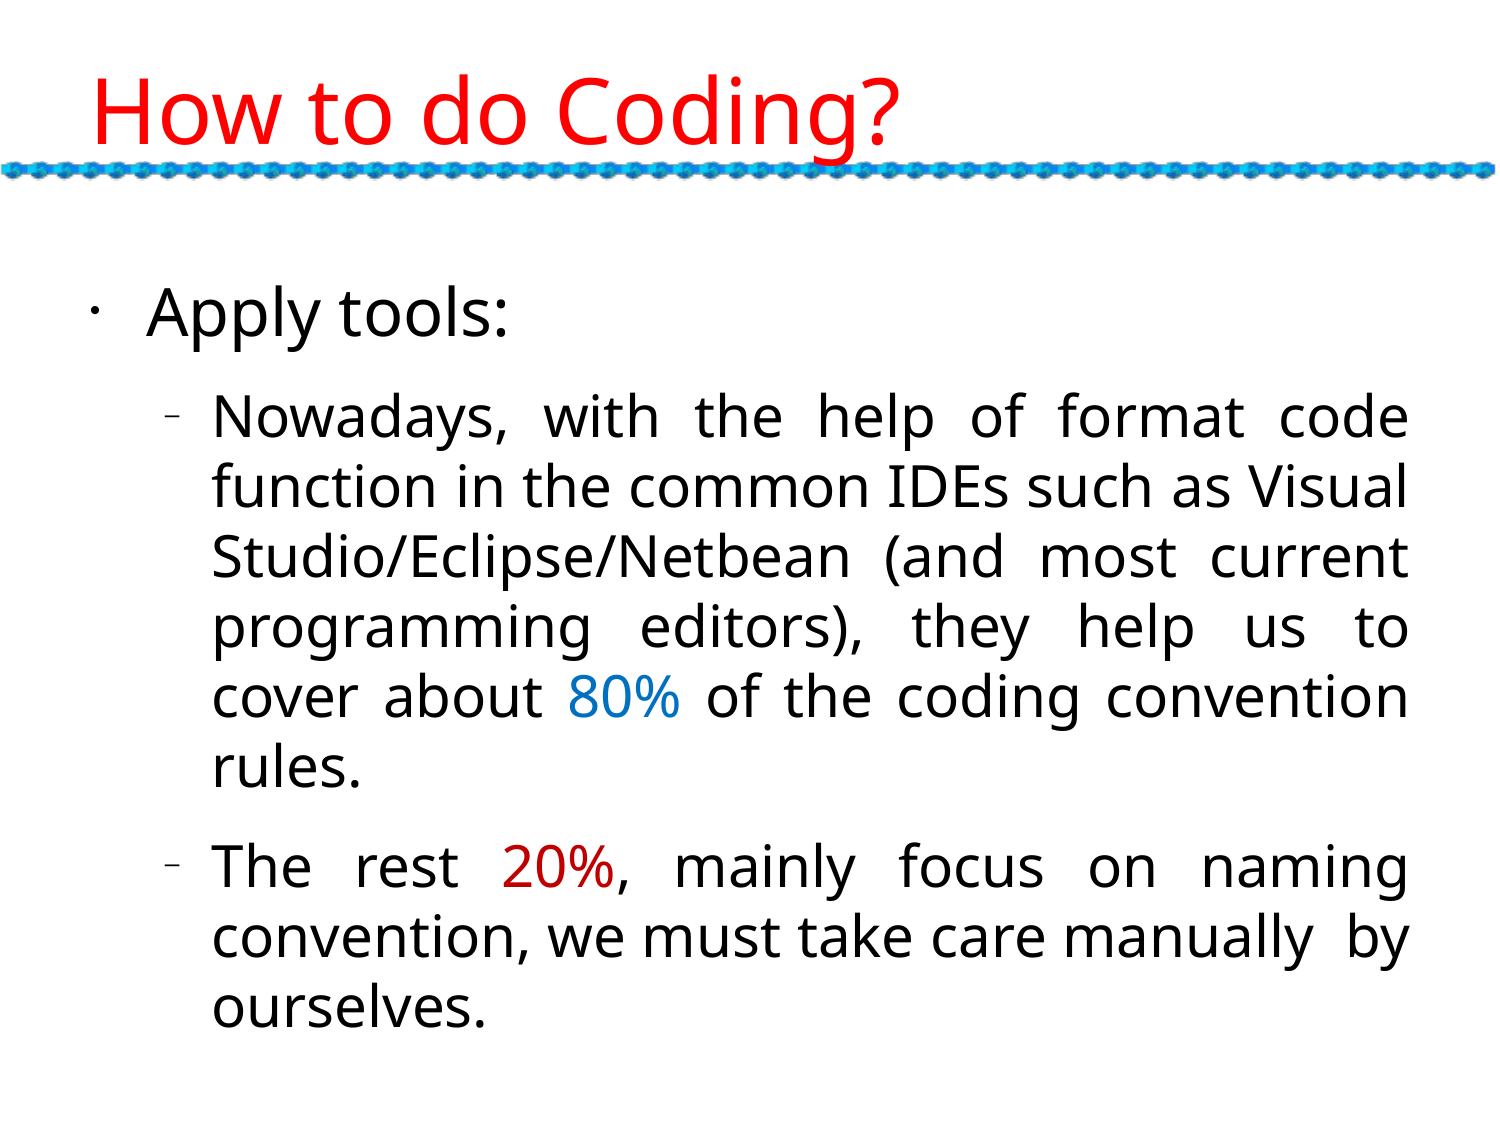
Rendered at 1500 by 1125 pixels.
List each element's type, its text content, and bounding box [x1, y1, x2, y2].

title How to do Coding? [75, 45, 1425, 233]
picture [0, 161, 75, 181]
list Apply tools: Nowadays, with the help of format code function in the common IDEs such as Visual Studio/Eclipse/Netbean (and most current programming editors), they help us to cover about 80% of the coding convention rules. The rest 20%, mainly focus on naming convention, we must take care manually by ourselves. [75, 262, 1425, 1005]
picture [1425, 161, 1499, 181]
